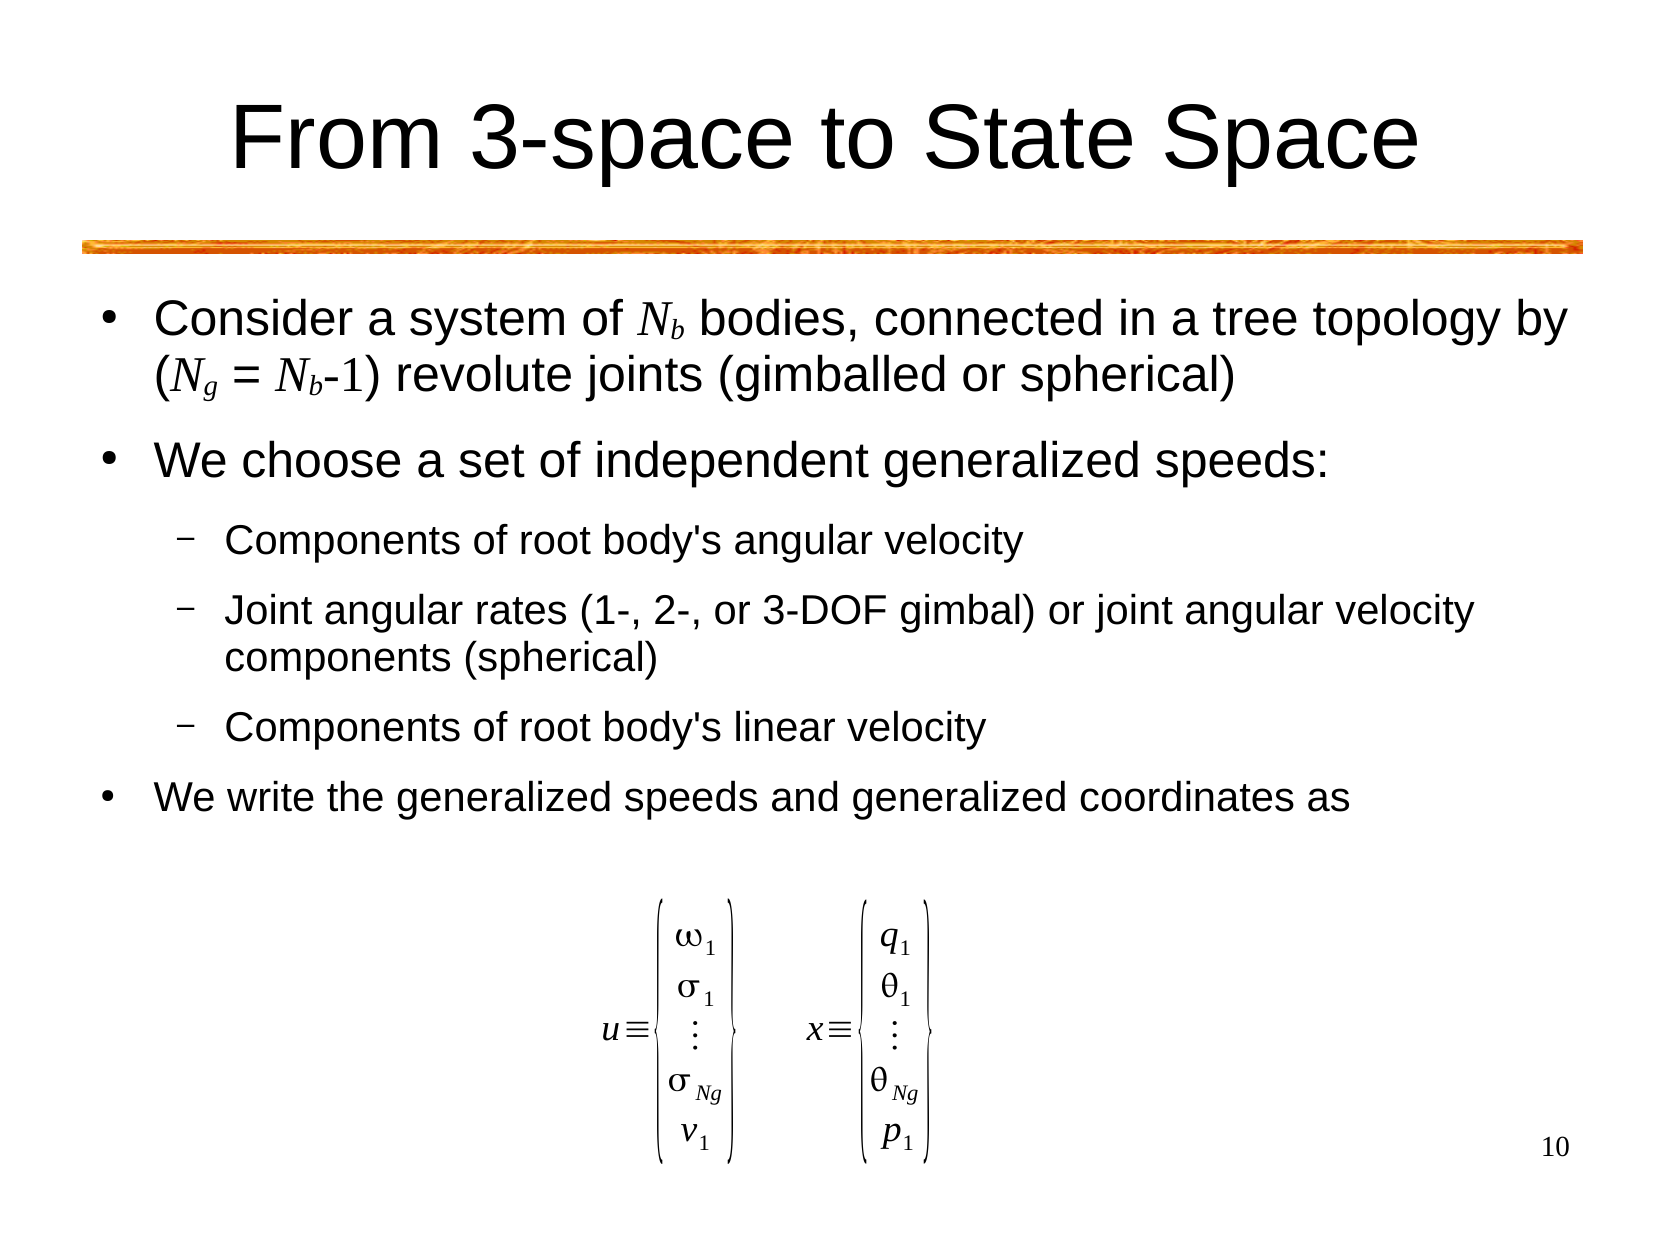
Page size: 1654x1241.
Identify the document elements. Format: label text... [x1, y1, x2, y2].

picture [82, 240, 1583, 254]
chart [595, 897, 943, 1167]
list Consider a system of Nb bodies, connected in a tree topology by (Ng = Nb-1) revolute joints (gimballed or spherical) We choose a set of independent generalized speeds: Components of root body's angular velocity Joint angular rates (1-, 2-, or 3-DOF gimbal) or joint angular velocity components (spherical) Components of root body's linear velocity We write the generalized speeds and generalized coordinates as [82, 290, 1571, 1109]
title From 3-space to State Space [82, 49, 1571, 226]
